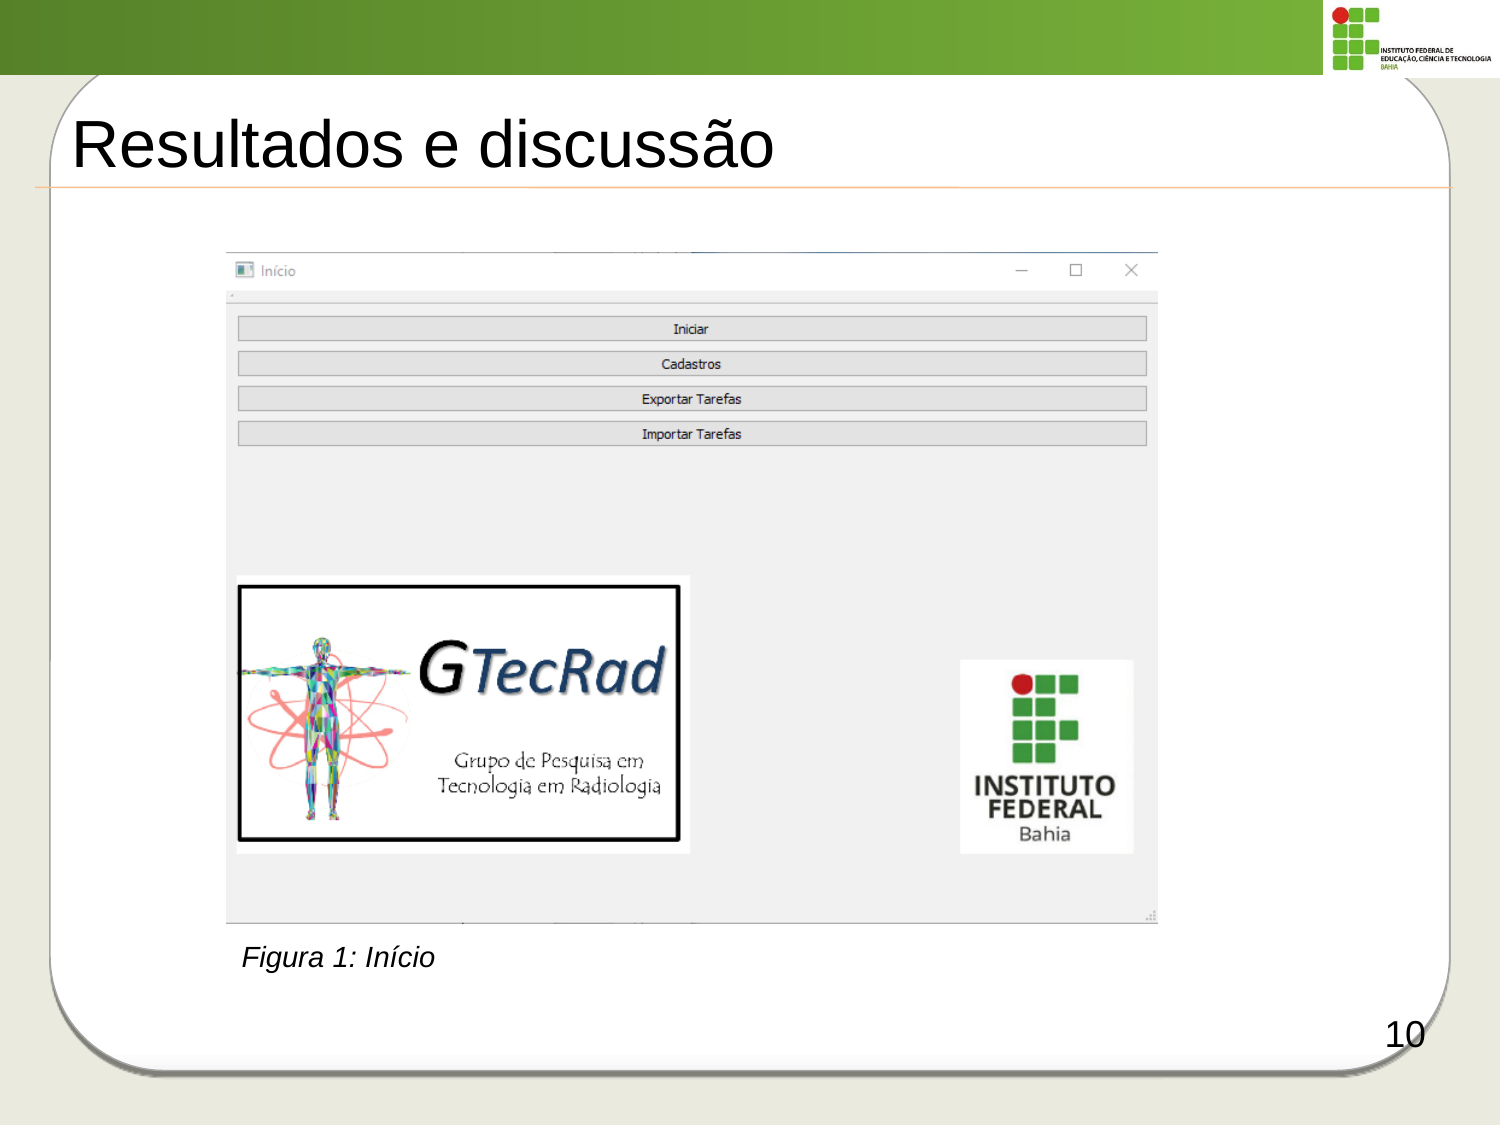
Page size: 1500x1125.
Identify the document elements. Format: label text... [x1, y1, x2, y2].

text_box <number> [1369, 1002, 1445, 1063]
text_box Resultados e discussão [56, 93, 1500, 189]
picture [226, 252, 1158, 924]
picture [1323, 0, 1500, 79]
text_box Figura 1: Início [226, 923, 1142, 1031]
text_box [0, 0, 1323, 75]
